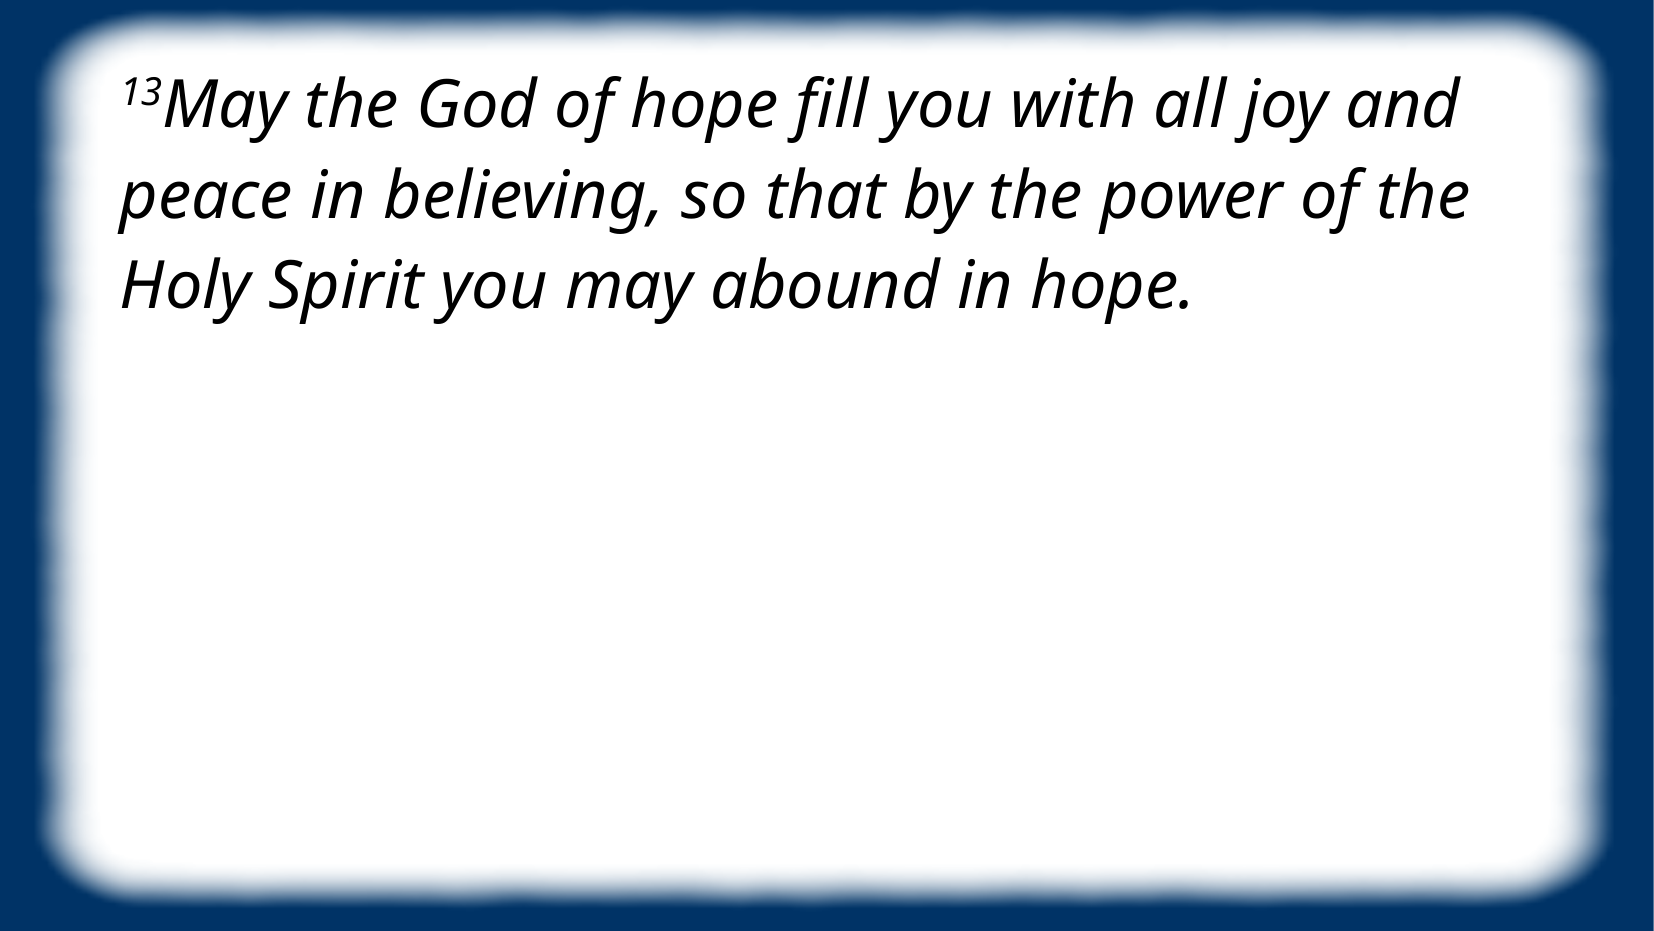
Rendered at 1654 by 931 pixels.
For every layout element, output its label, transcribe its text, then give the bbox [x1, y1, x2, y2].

text_box 13May the God of hope fill you with all joy and peace in believing, so that by the power of the Holy Spirit you may abound in hope. [105, 48, 1576, 463]
picture [0, 0, 1654, 931]
